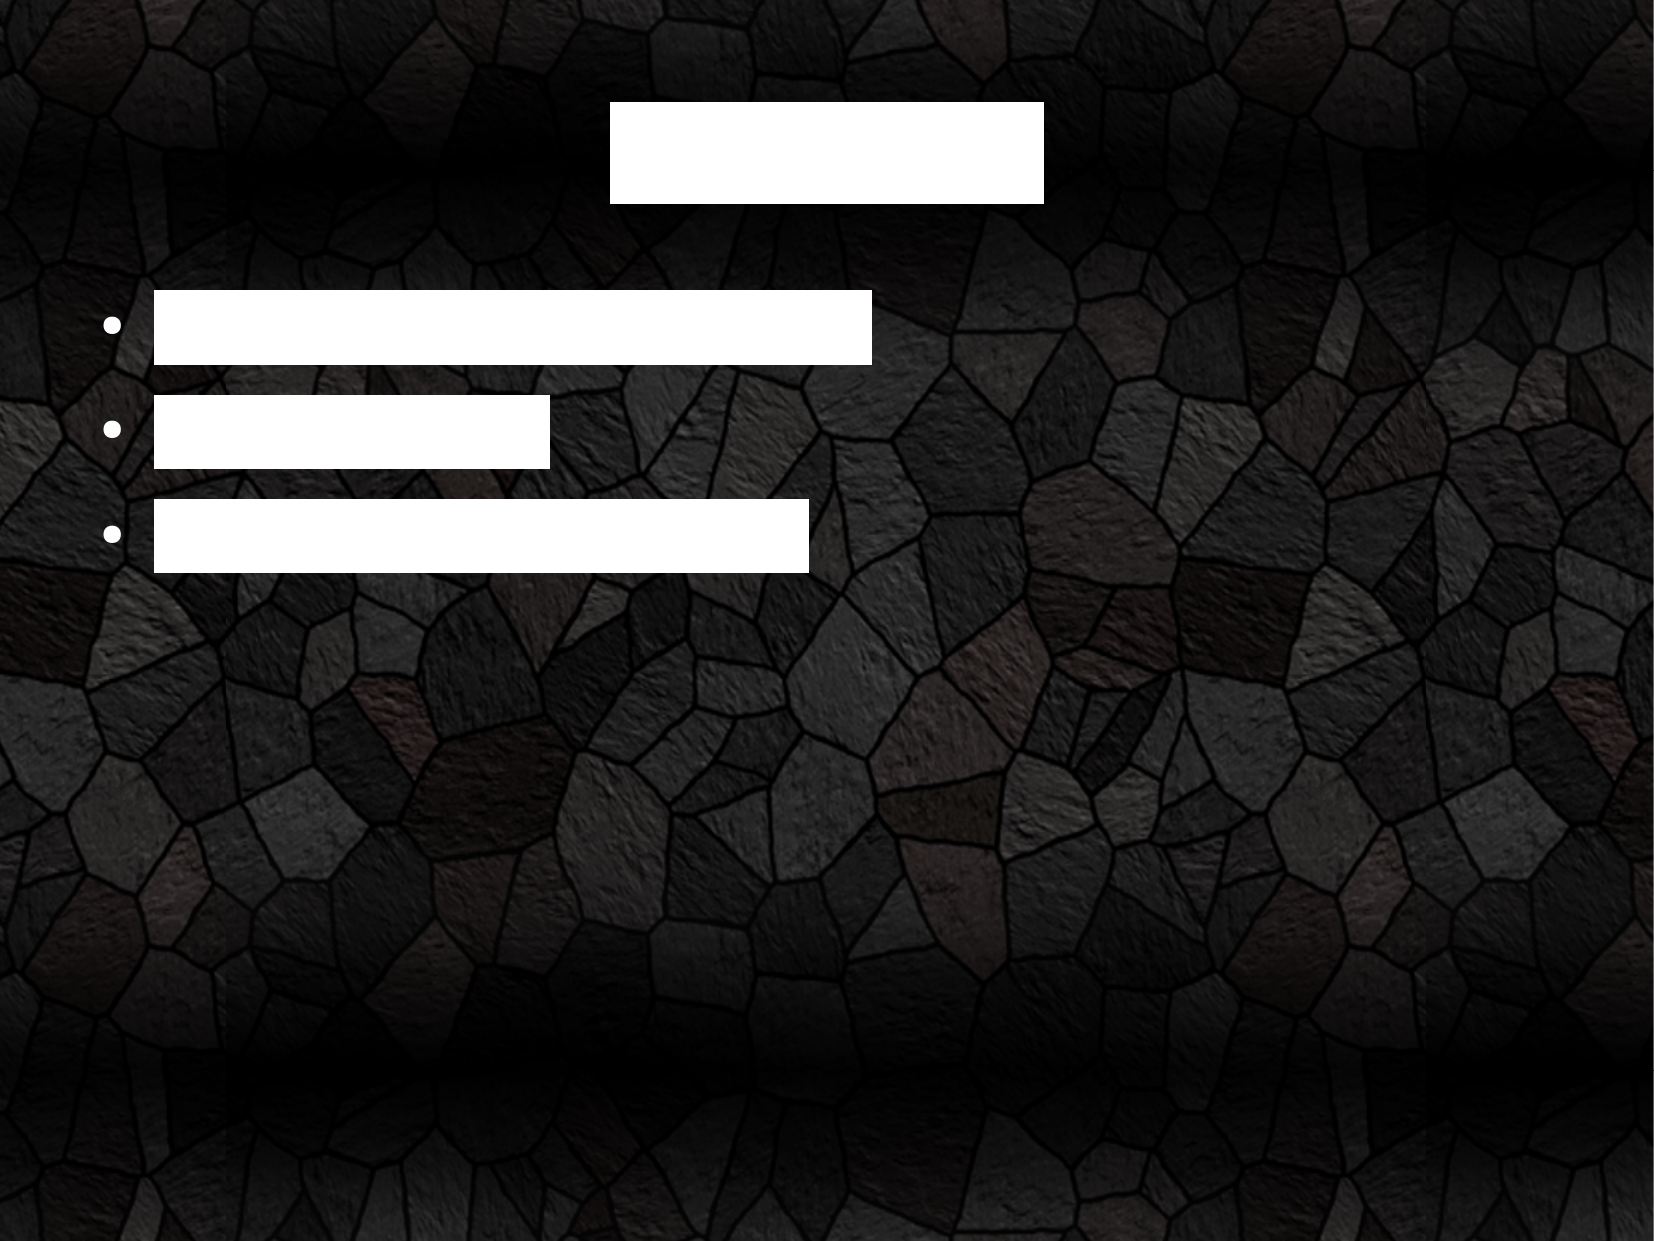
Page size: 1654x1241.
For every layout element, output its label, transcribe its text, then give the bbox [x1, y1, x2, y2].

title QuerySets [82, 49, 1571, 257]
picture [0, 0, 1654, 1241]
list Conjuntos de resultados Lazy Loading Se pueden encadenar [82, 290, 1571, 1010]
